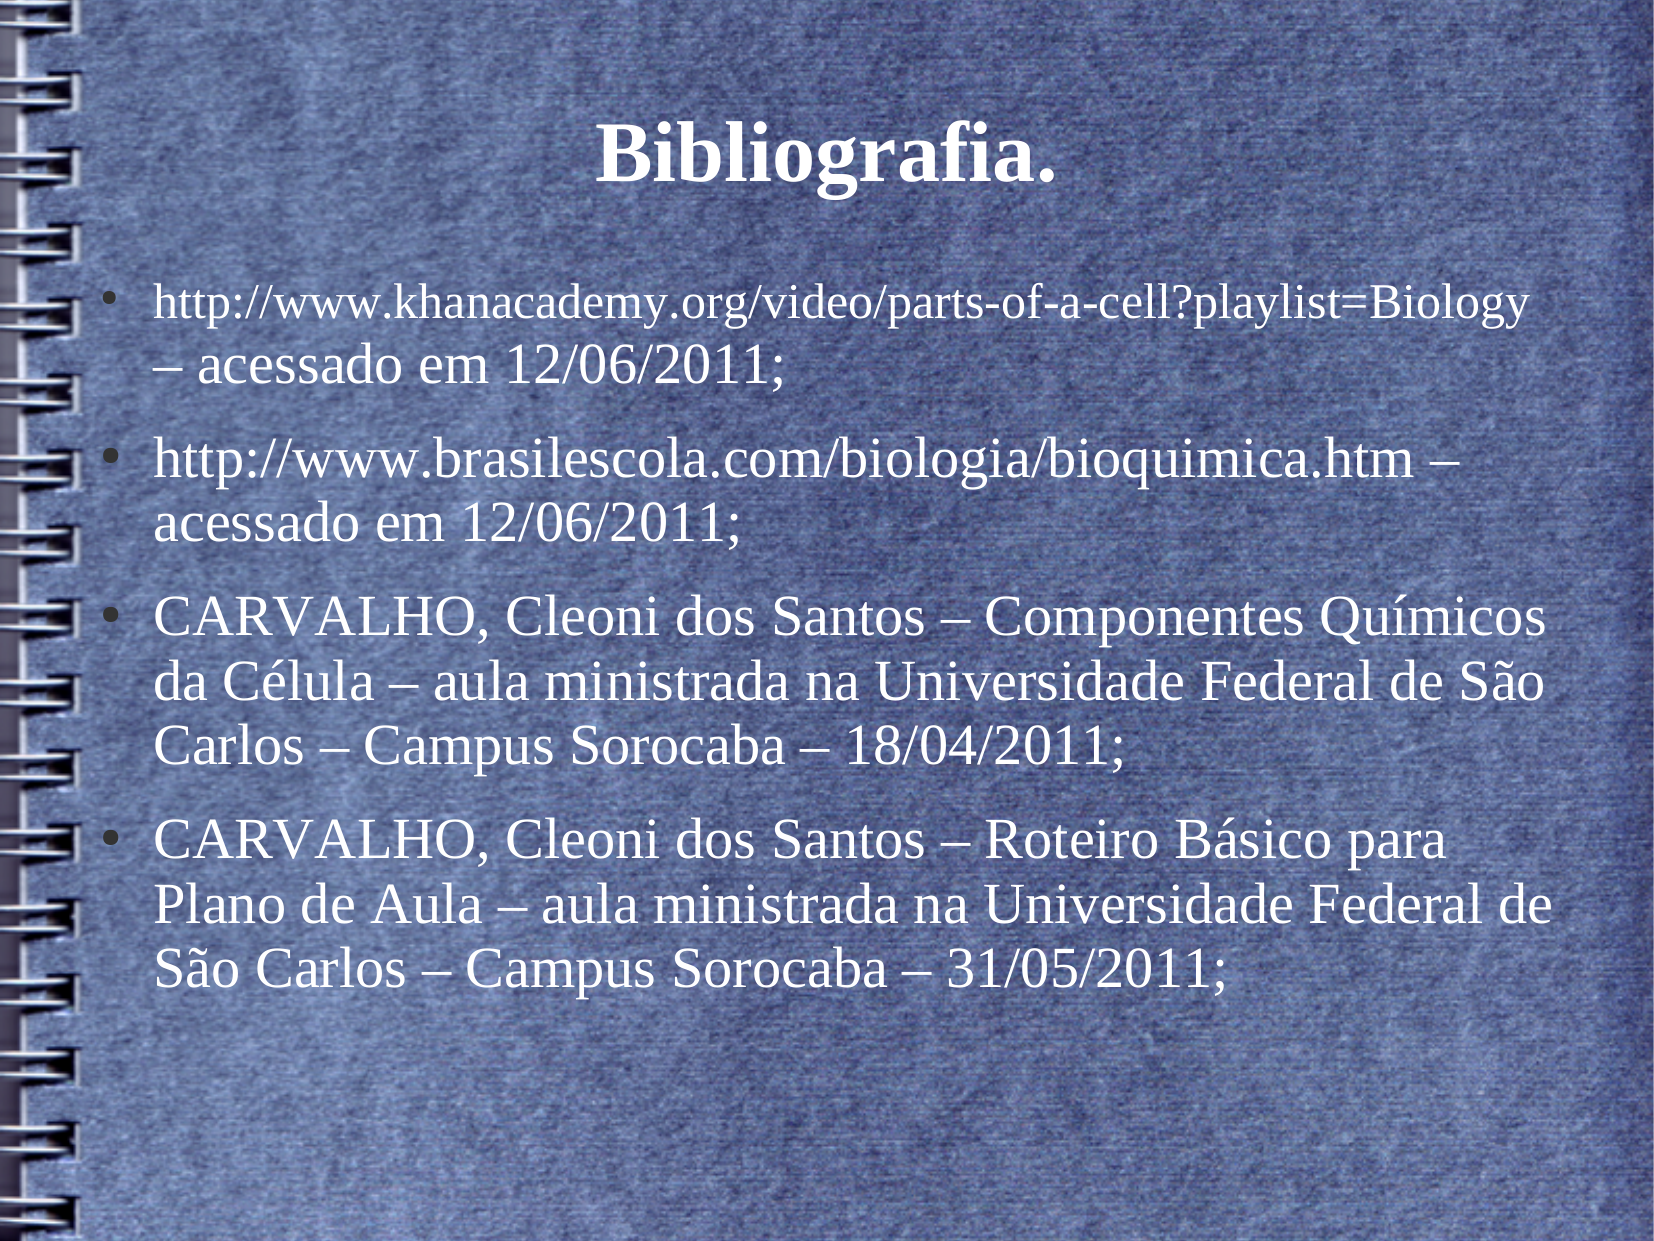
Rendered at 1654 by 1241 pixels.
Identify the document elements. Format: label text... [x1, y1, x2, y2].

list http://www.khanacademy.org/video/parts-of-a-cell?playlist=Biology – acessado em 12/06/2011; http://www.brasilescola.com/biologia/bioquimica.htm – acessado em 12/06/2011; CARVALHO, Cleoni dos Santos – Componentes Químicos da Célula – aula ministrada na Universidade Federal de São Carlos – Campus Sorocaba – 18/04/2011; CARVALHO, Cleoni dos Santos – Roteiro Básico para Plano de Aula – aula ministrada na Universidade Federal de São Carlos – Campus Sorocaba – 31/05/2011; [82, 266, 1571, 1086]
title Bibliografia. [82, 49, 1571, 257]
picture [0, 0, 1654, 1241]
